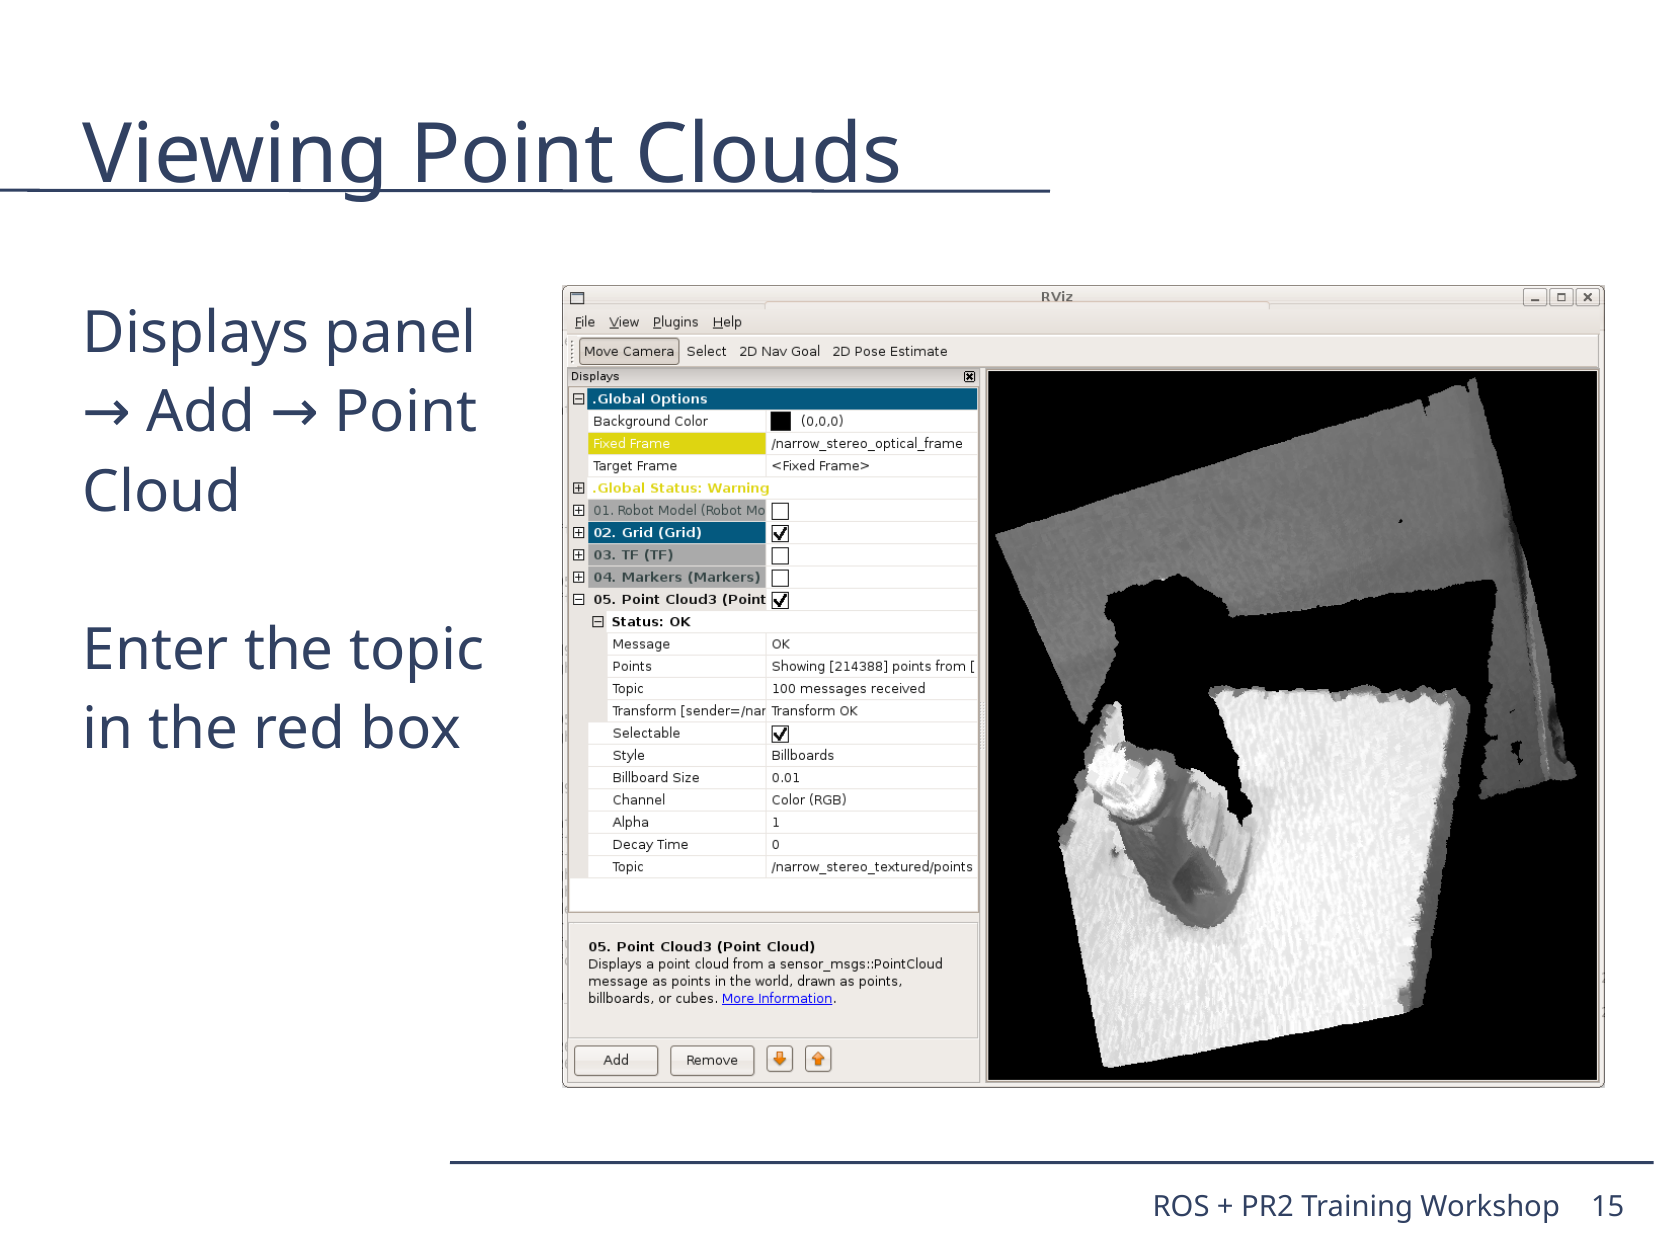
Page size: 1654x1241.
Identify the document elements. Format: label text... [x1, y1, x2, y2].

picture [562, 285, 1605, 1088]
list Displays panel → Add → Point Cloud Enter the topic in the red box [82, 290, 526, 1126]
title Viewing Point Clouds [82, 75, 1571, 226]
